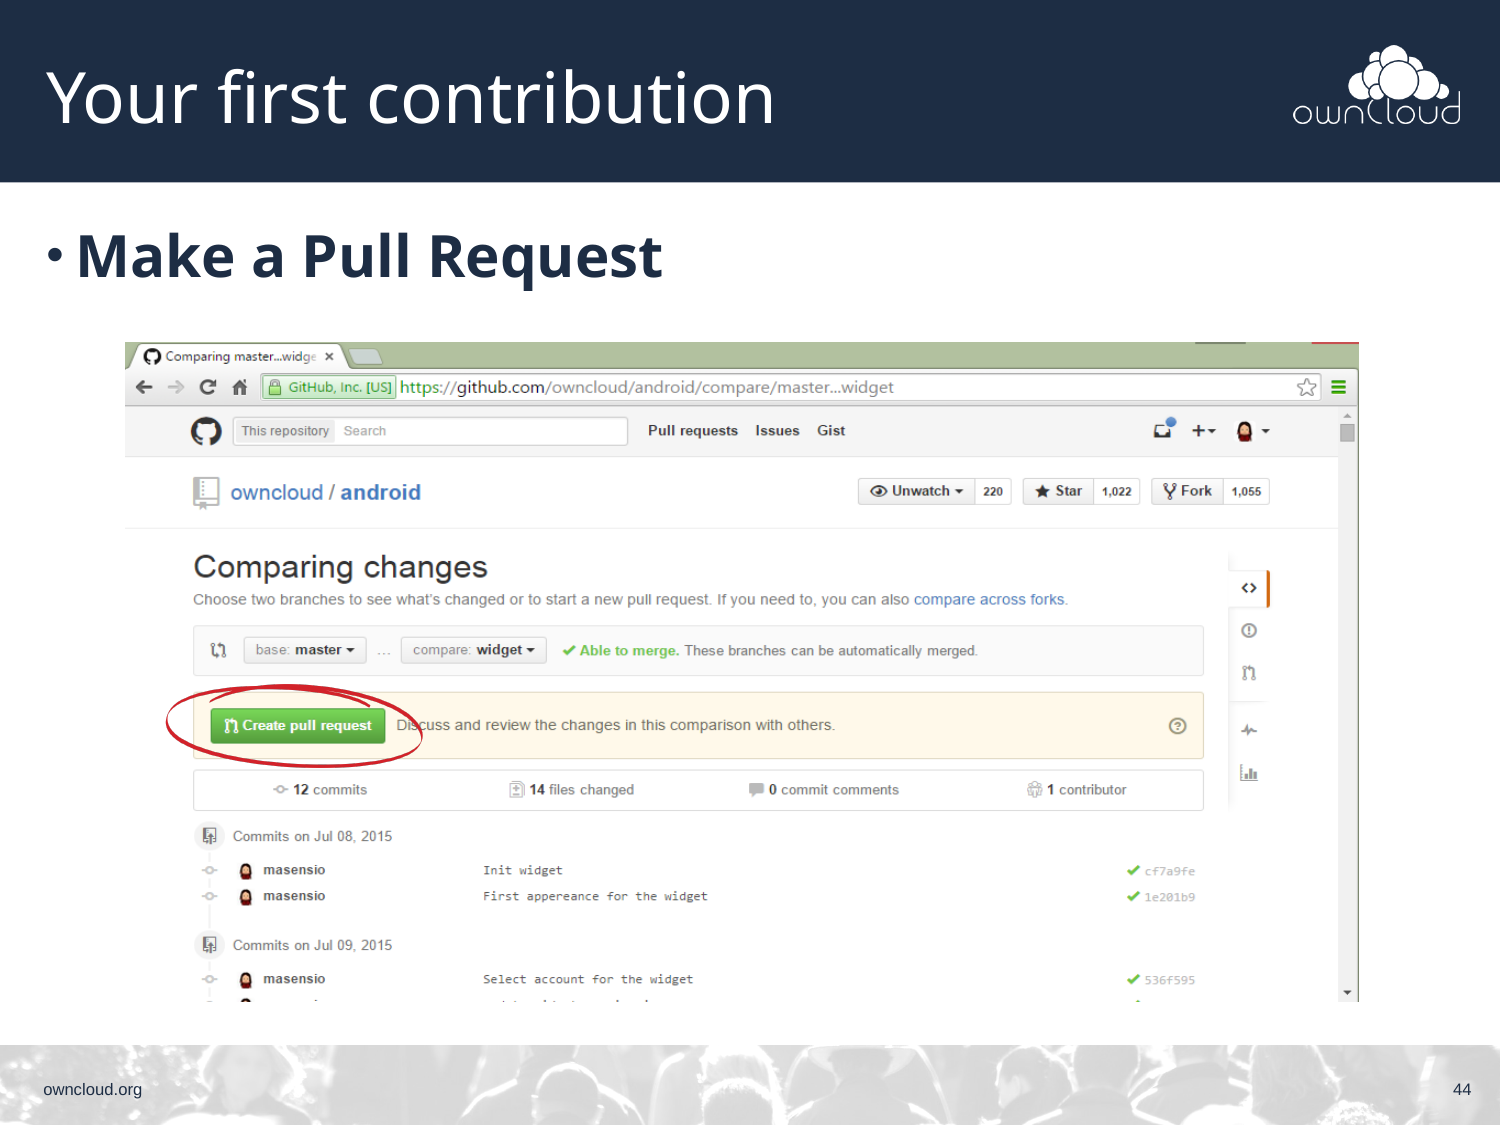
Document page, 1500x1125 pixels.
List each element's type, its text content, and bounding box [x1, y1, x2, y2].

title Your first contribution [46, 5, 1258, 187]
picture [0, 1045, 1500, 1125]
list Make a Pull Request [46, 214, 1465, 1026]
picture [1293, 45, 1460, 124]
picture [125, 342, 1359, 1002]
